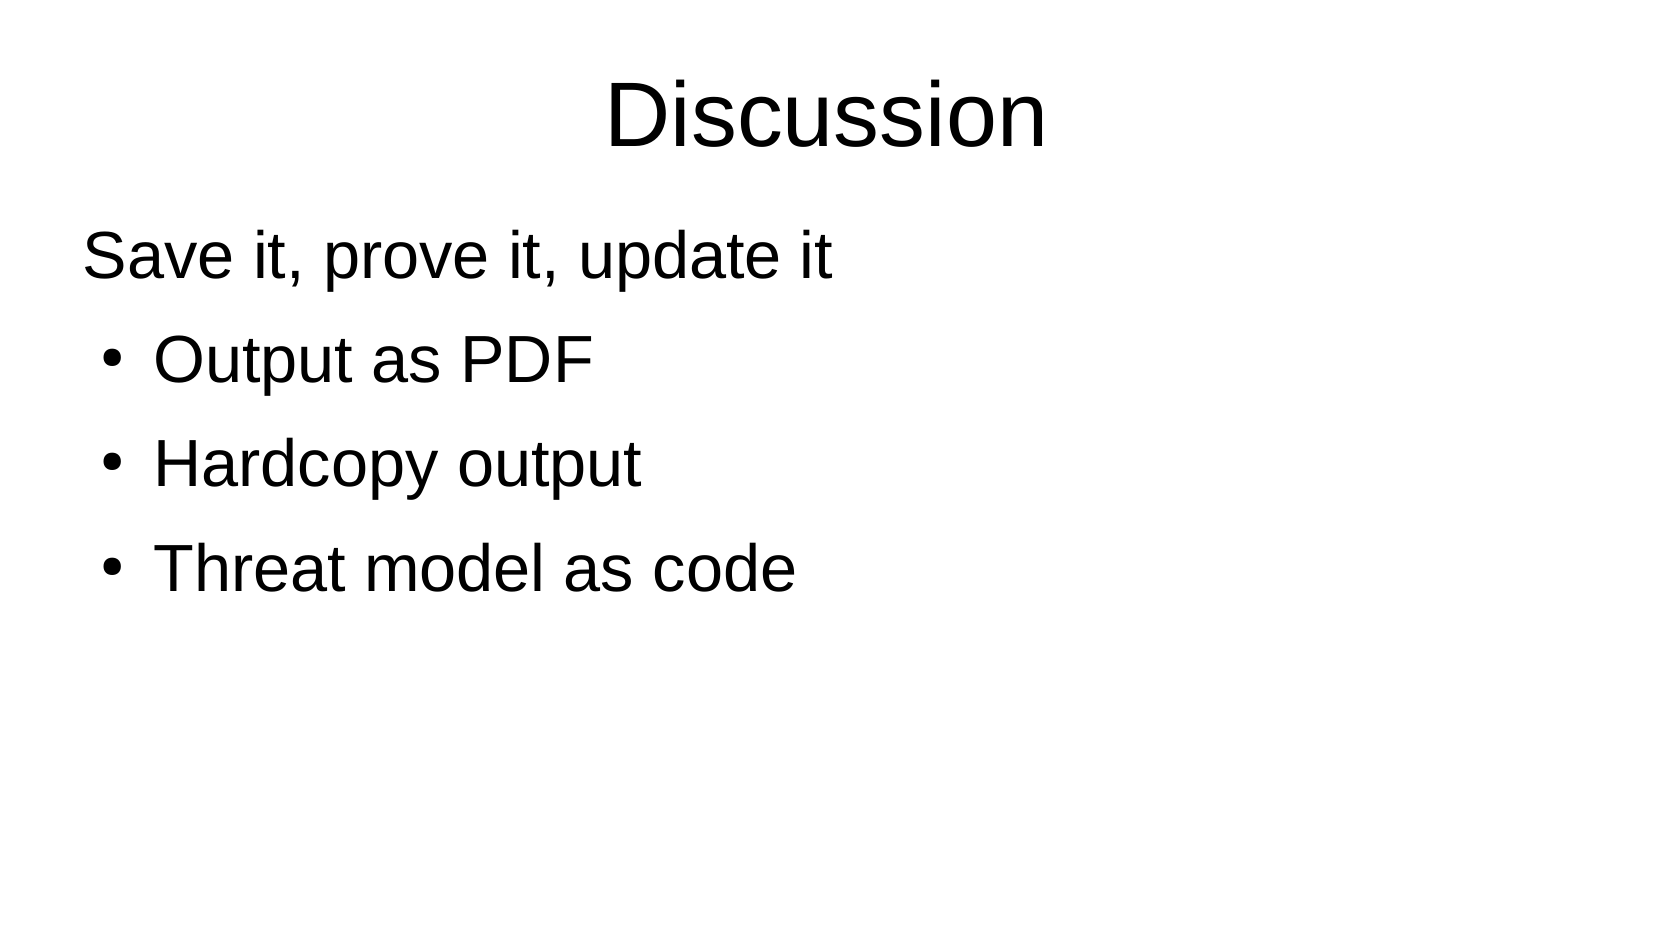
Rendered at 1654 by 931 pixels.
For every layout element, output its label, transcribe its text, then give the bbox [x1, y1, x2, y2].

title Discussion [82, 37, 1571, 193]
list Save it, prove it, update it Output as PDF Hardcopy output Threat model as code [82, 217, 1571, 758]
